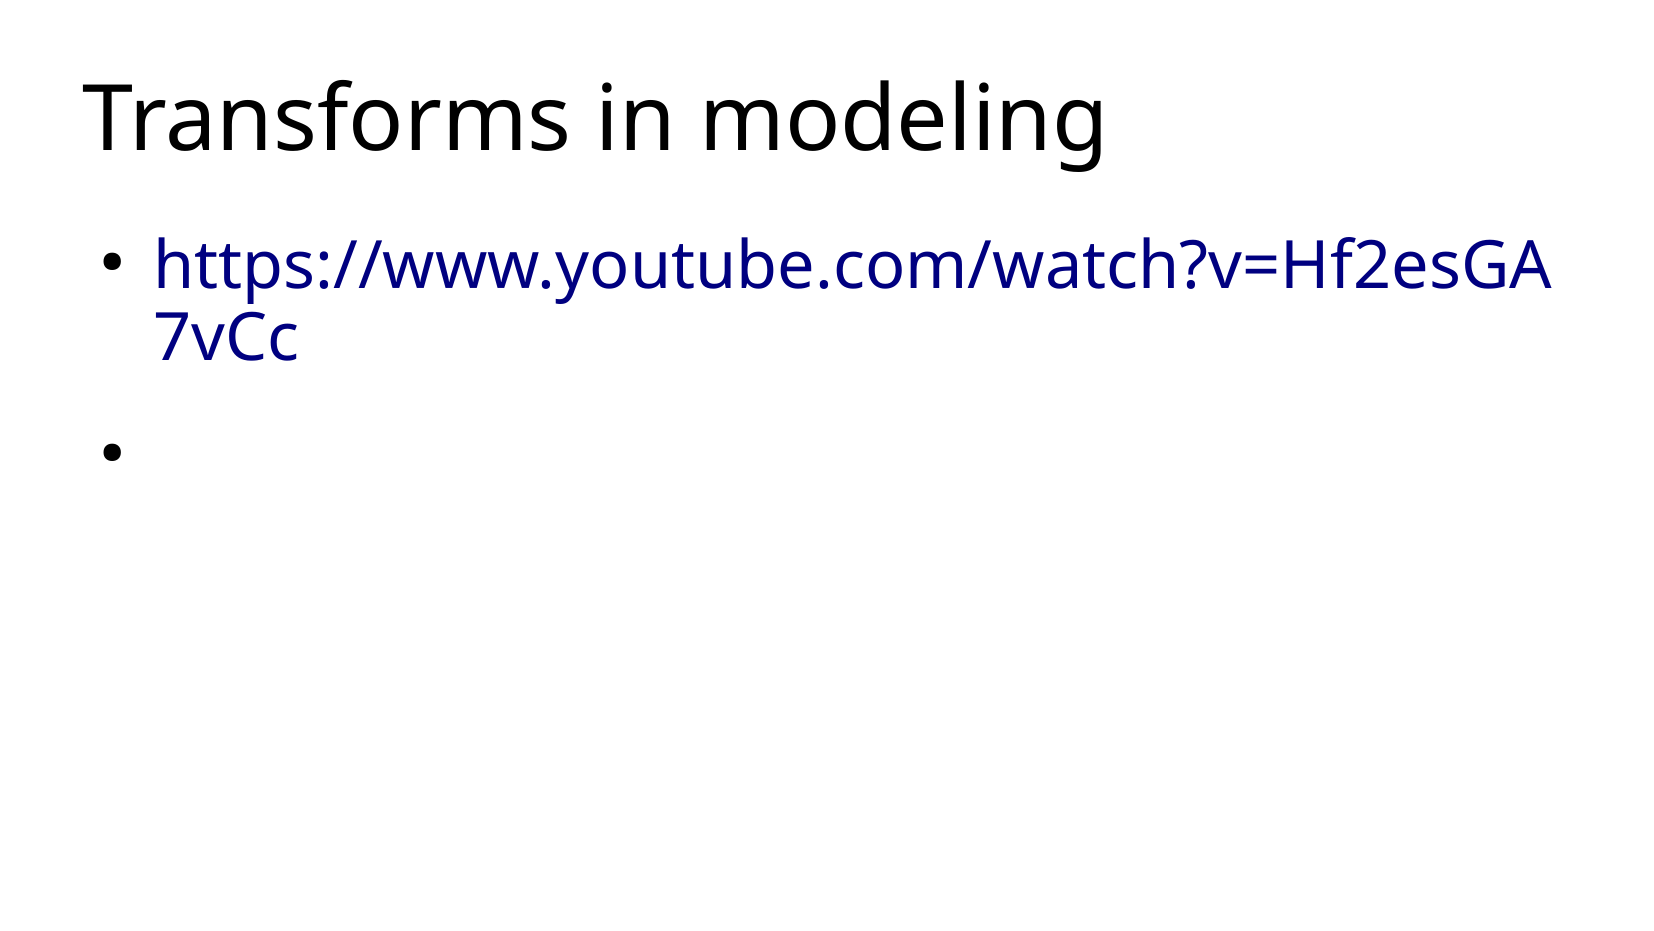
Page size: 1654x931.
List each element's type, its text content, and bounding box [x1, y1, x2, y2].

list https://www.youtube.com/watch?v=Hf2esGA7vCc [82, 217, 1571, 758]
title Transforms in modeling [82, 37, 1571, 193]
